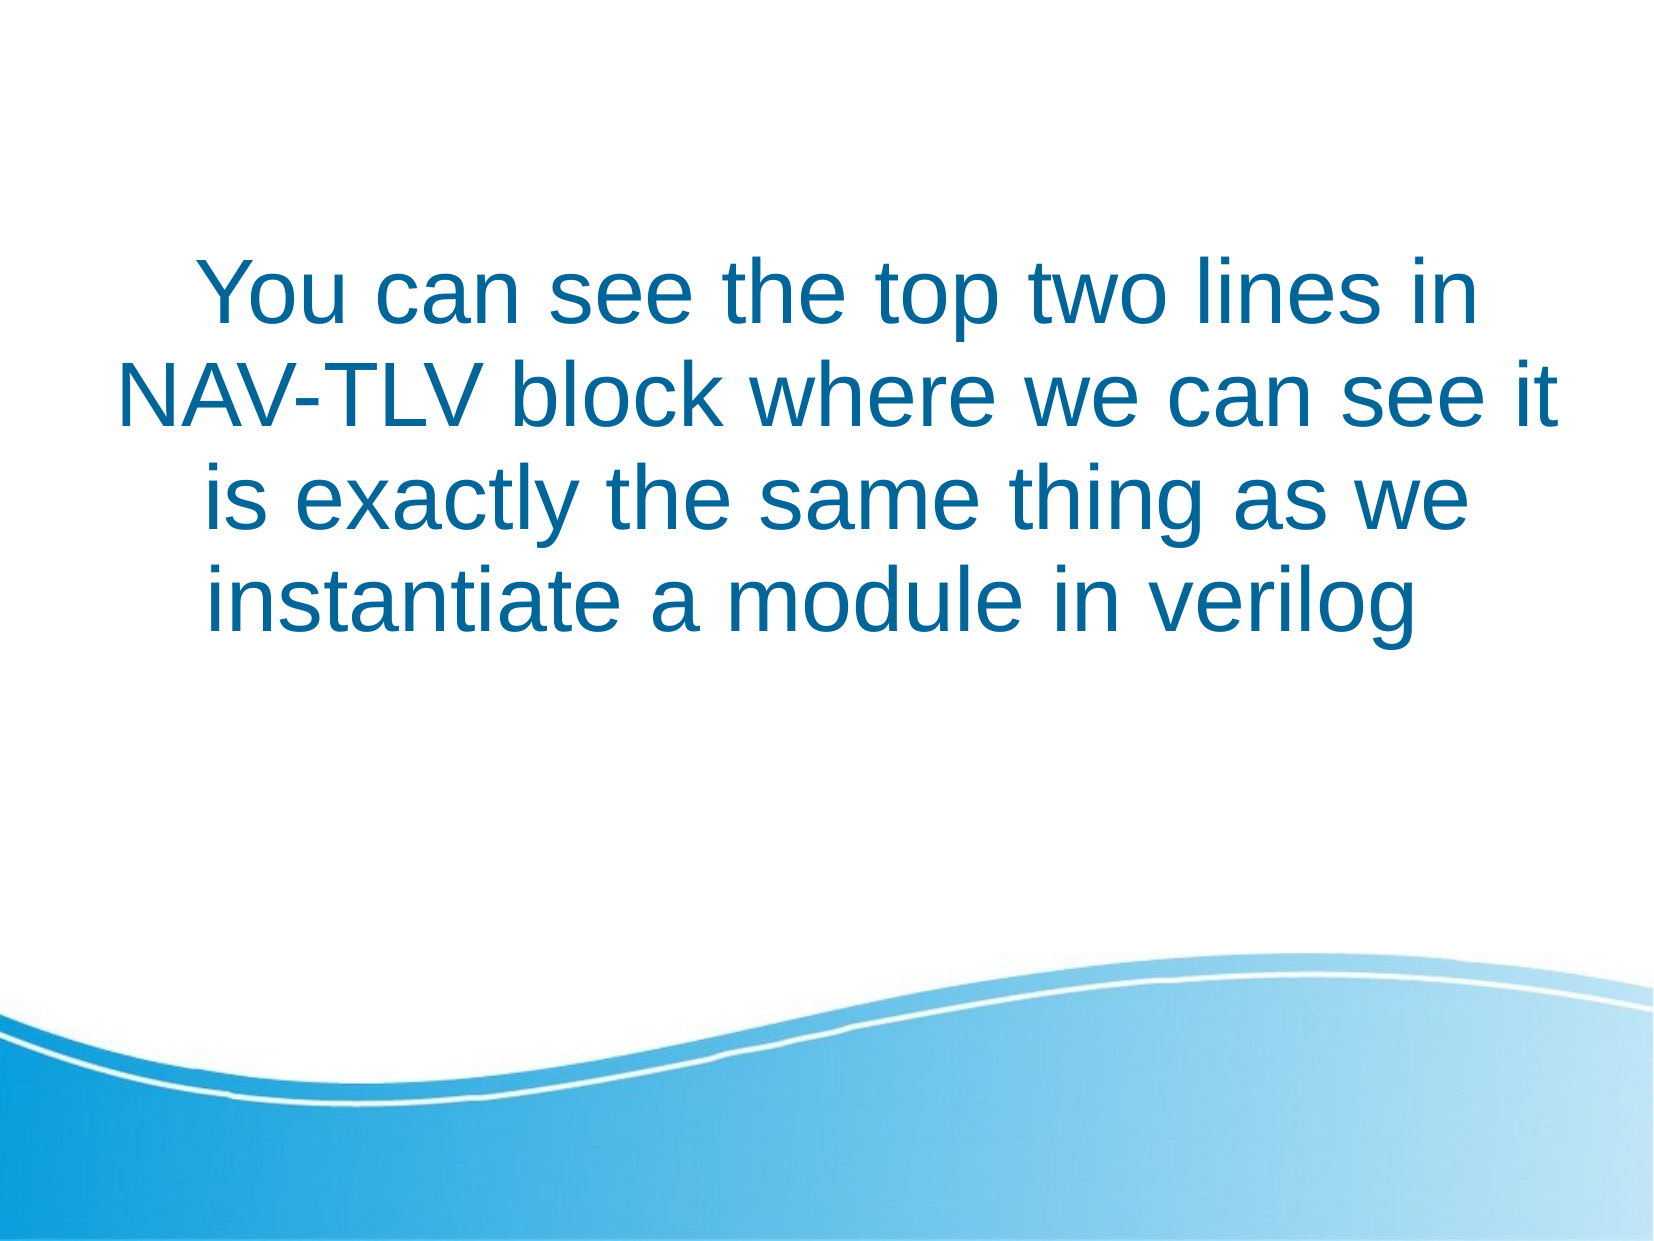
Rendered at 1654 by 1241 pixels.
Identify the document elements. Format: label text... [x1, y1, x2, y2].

picture [0, 952, 1654, 1241]
title You can see the top two lines in NAV-TLV block where we can see it is exactly the same thing as we instantiate a module in verilog [94, 241, 1583, 652]
